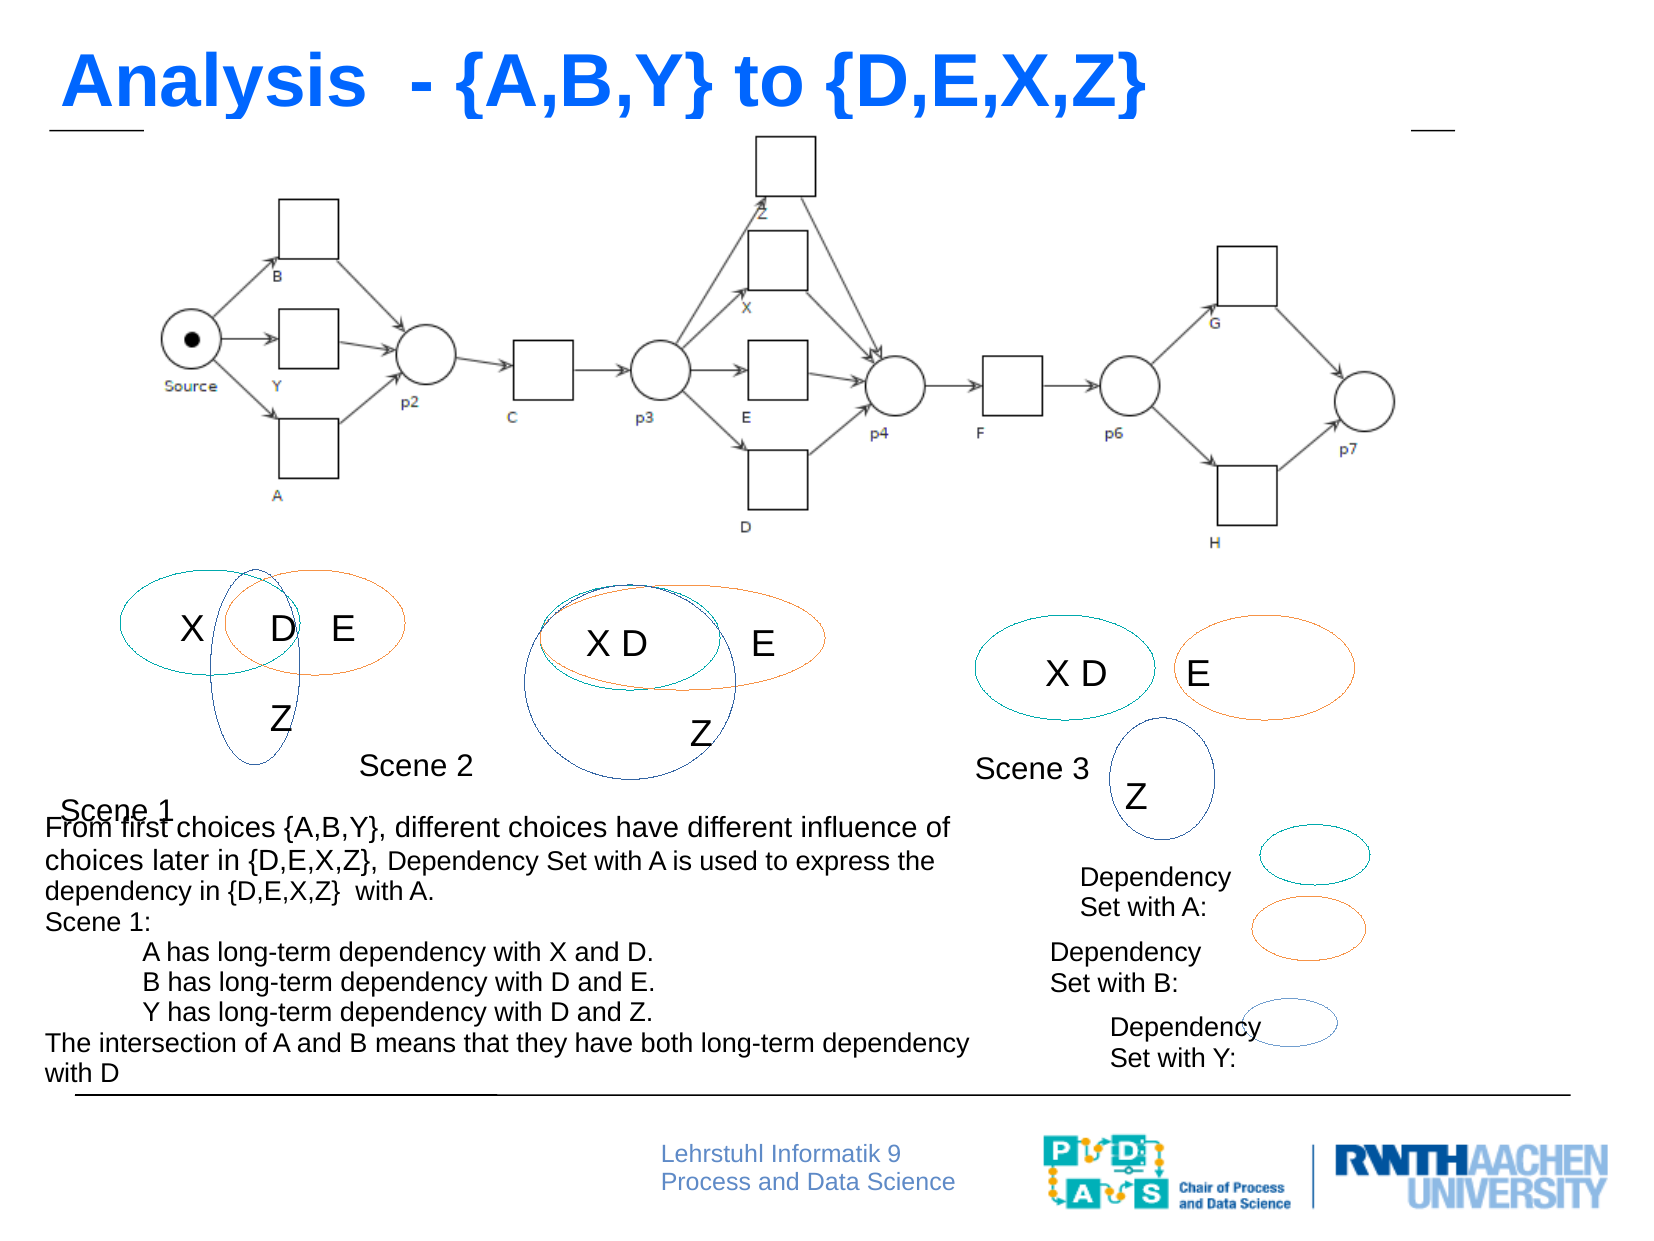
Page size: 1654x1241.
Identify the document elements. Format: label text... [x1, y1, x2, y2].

text_box Scene 3 [960, 743, 1126, 829]
text_box Dependency Set with Y: [1095, 1005, 1321, 1081]
text_box X D [1020, 645, 1126, 743]
text_box Dependency Set with A: [1065, 854, 1291, 931]
picture [1005, 1090, 1647, 1241]
picture [144, 119, 1411, 575]
text_box Scene 1 [45, 785, 241, 871]
text_box X [165, 600, 211, 657]
text_box Scene 2 [344, 740, 525, 826]
text_box E [1171, 645, 1246, 702]
text_box X D [571, 615, 676, 691]
text_box Z [255, 690, 301, 747]
text_box From first choices {A,B,Y}, different choices have different influence of choices later in {D,E,X,Z}, Dependency Set with A is used to express the dependency in {D,E,X,Z} with A. Scene 1: A has long-term dependency with X and D. B has long-term dependency with D and E. Y has long-term dependency with D and Z. The intersection of A and B means that they have both long-term dependency with D [30, 803, 1036, 1096]
text_box Z [675, 705, 721, 762]
text_box Dependency Set with B: [1035, 930, 1261, 1006]
text_box D [255, 600, 301, 657]
text_box Z [1126, 768, 1156, 826]
text_box E [736, 615, 811, 672]
title Analysis - {A,B,Y} to {D,E,X,Z} [60, 30, 1549, 131]
text_box E [316, 600, 391, 657]
